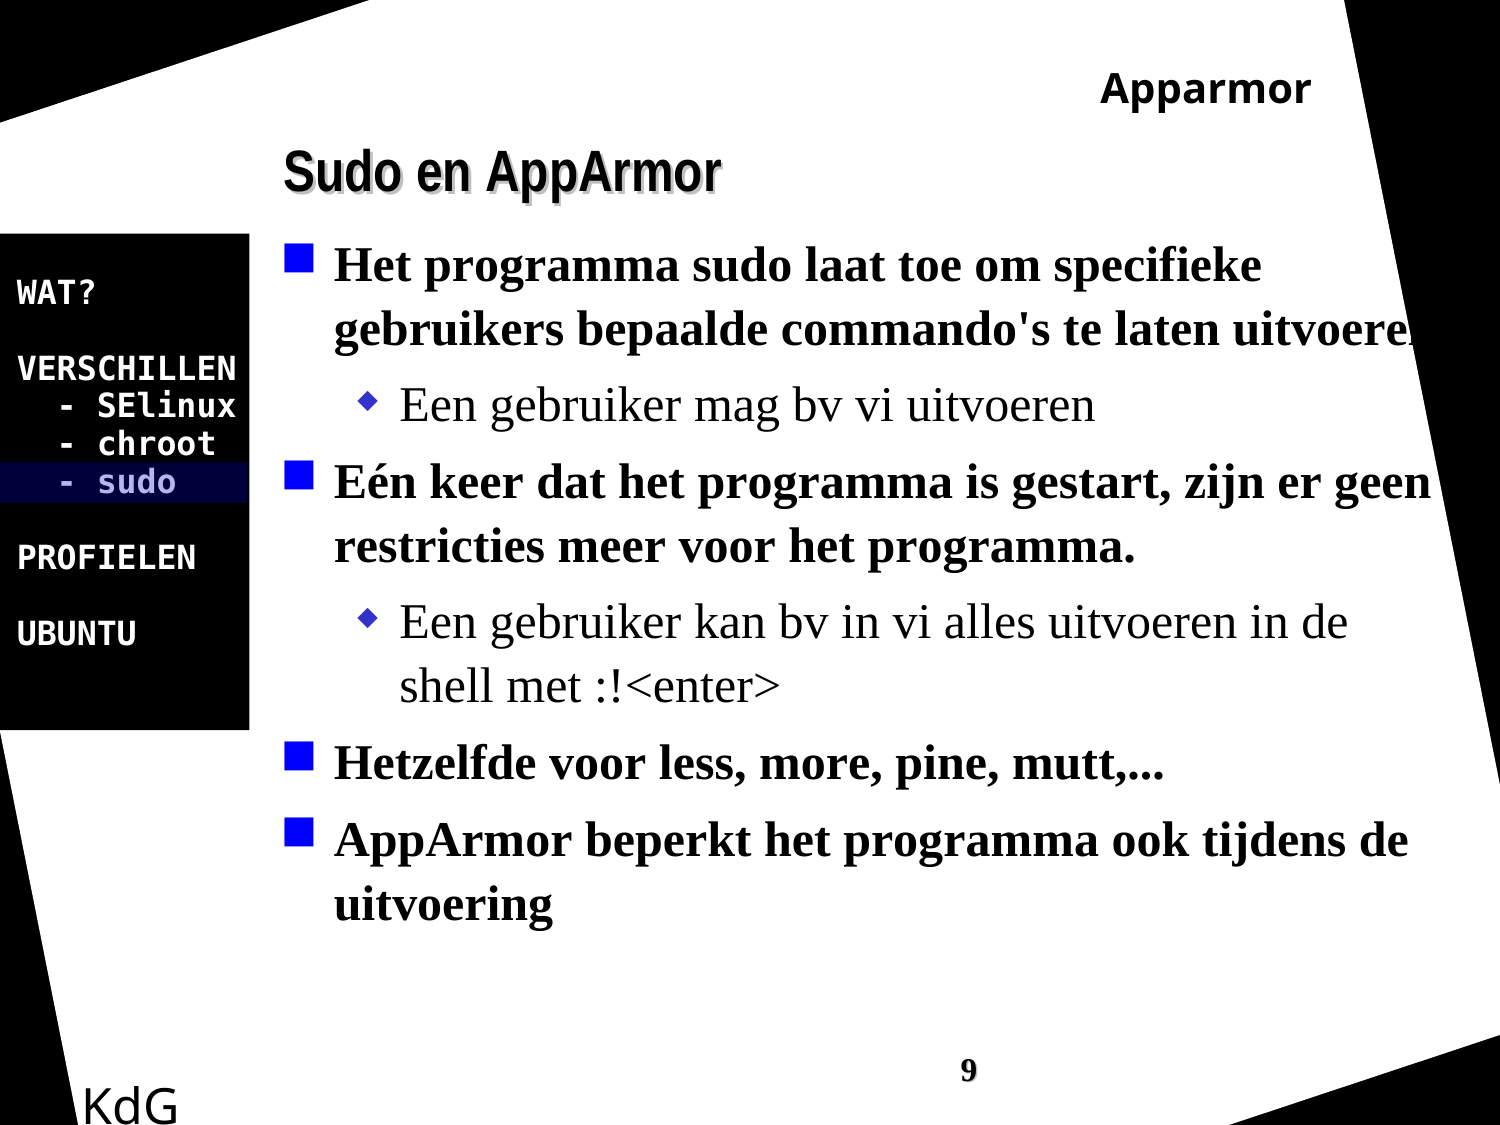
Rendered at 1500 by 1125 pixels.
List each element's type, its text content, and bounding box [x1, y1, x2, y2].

text_box [0, 462, 248, 503]
list Het programma sudo laat toe om specifieke gebruikers bepaalde commando's te laten uitvoeren Een gebruiker mag bv vi uitvoeren Eén keer dat het programma is gestart, zijn er geen restricties meer voor het programma. Een gebruiker kan bv in vi alles uitvoeren in de shell met :!<enter> Hetzelfde voor less, more, pine, mutt,... AppArmor beperkt het programma ook tijdens de uitvoering [265, 220, 1465, 964]
title Sudo en AppArmor [268, 41, 1415, 220]
